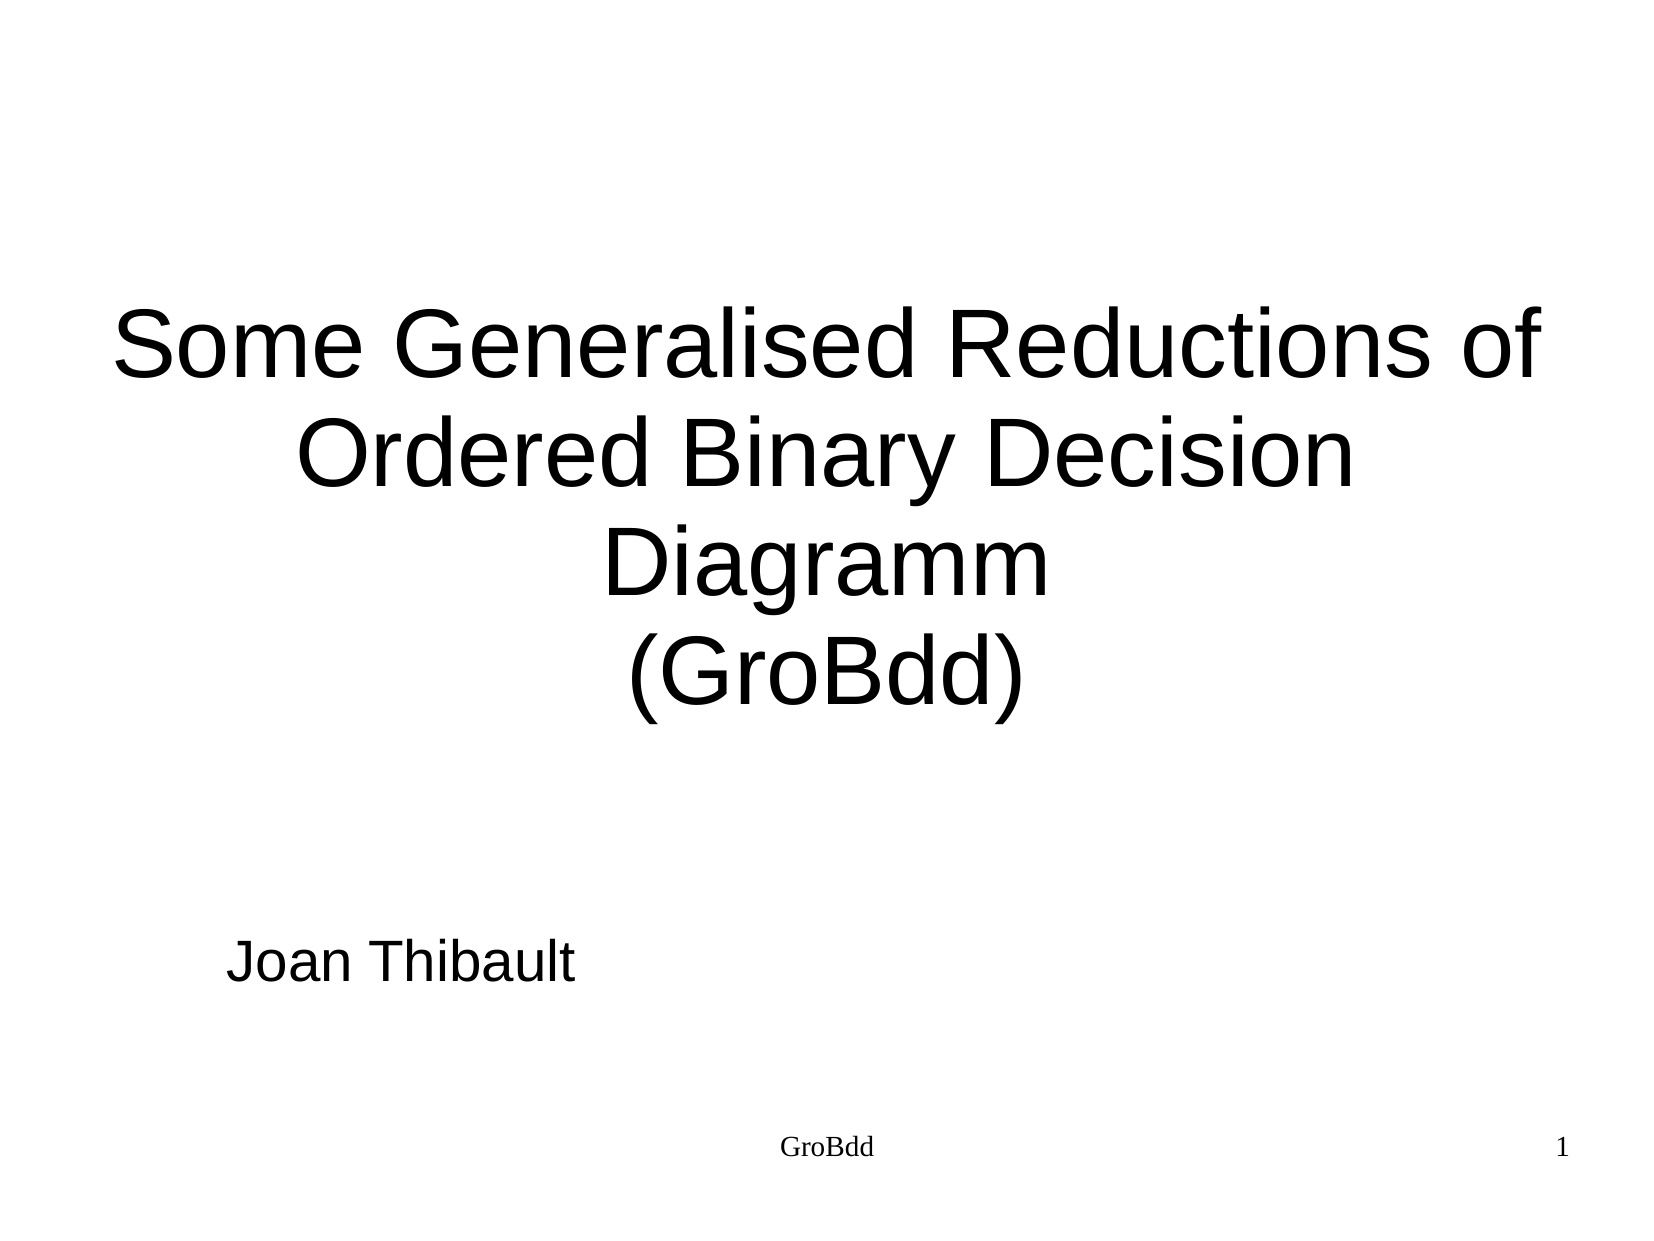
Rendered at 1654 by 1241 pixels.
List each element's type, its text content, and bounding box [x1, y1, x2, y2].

title Some Generalised Reductions of Ordered Binary Decision Diagramm (GroBdd) [82, 289, 1571, 726]
title Joan Thibault [82, 897, 721, 1025]
